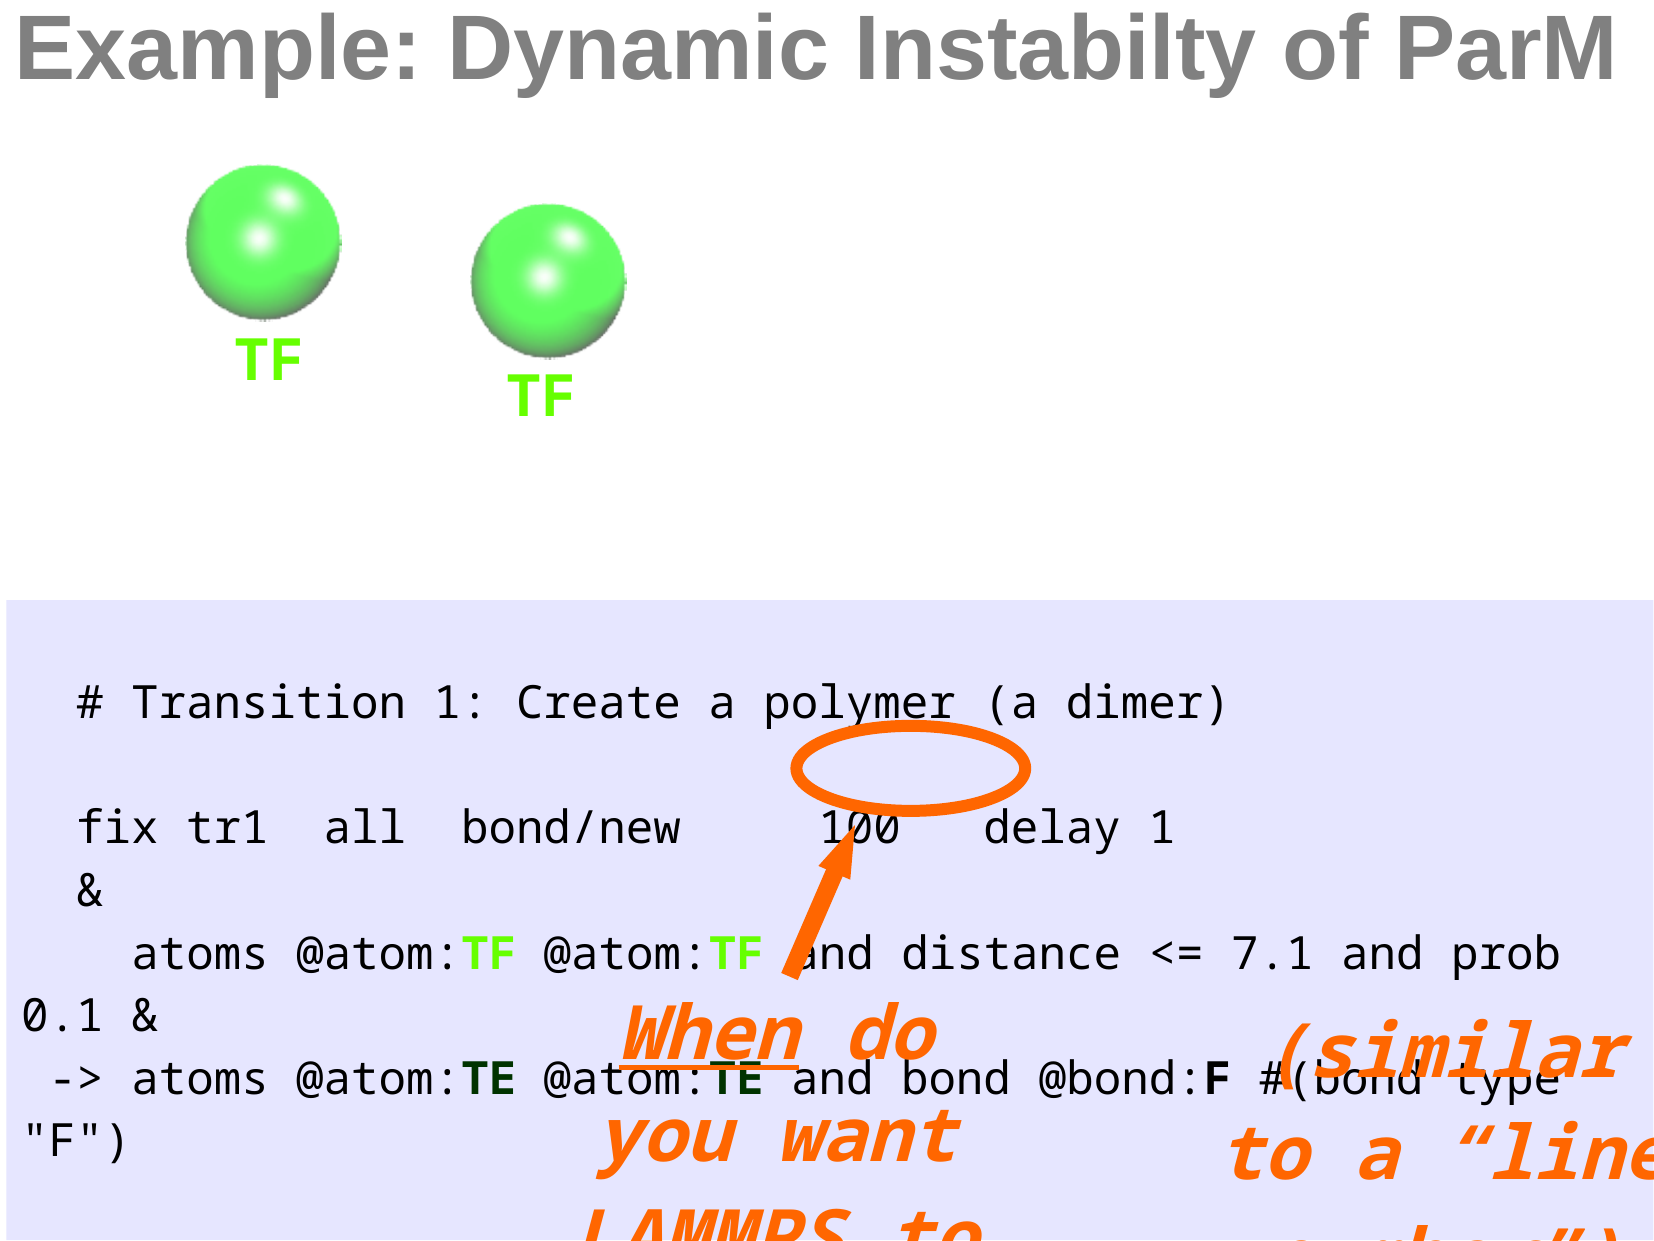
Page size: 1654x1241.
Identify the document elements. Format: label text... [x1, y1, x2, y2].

text_box TF [165, 311, 376, 385]
text_box TF [436, 346, 647, 420]
picture [470, 203, 627, 361]
text_box # Transition 1: Create a polymer (a dimer) fix tr1 all bond/new 100 delay 1 & atoms @atom:TF @atom:TF and distance <= 7.1 and prob 0.1 & -> atoms @atom:TE @atom:TE and bond @bond:F #(bond type "F") [6, 600, 1654, 1241]
text_box (similar to a “line number”) [1192, 990, 1654, 1241]
picture [185, 164, 342, 311]
text_box Example: Dynamic Instabilty of ParM [0, 0, 1635, 140]
text_box When do you want LAMMPS to do it? [540, 971, 1013, 1227]
